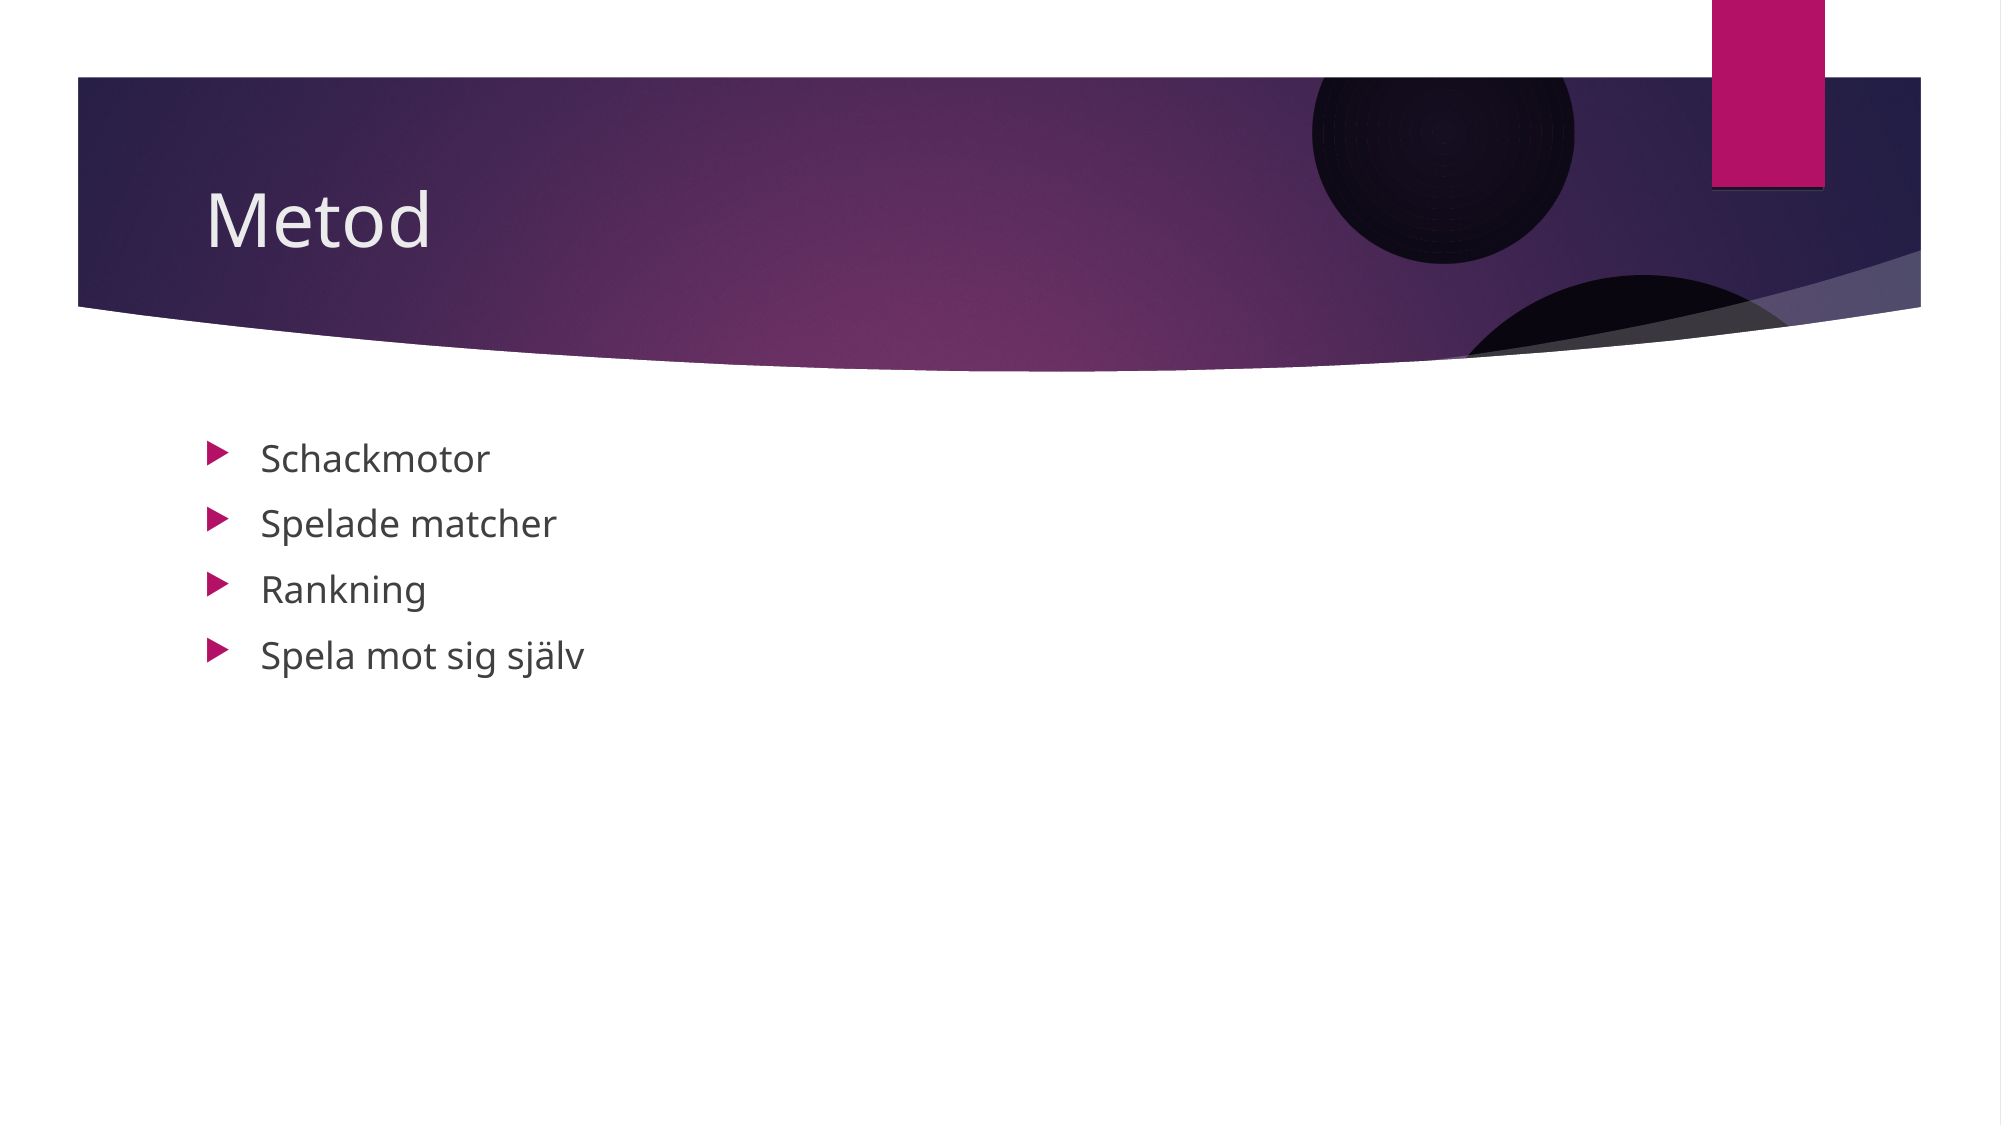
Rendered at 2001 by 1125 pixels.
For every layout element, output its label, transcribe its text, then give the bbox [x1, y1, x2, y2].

title Metod [189, 159, 1627, 276]
list Schackmotor Spelade matcher Rankning Spela mot sig själv [189, 427, 1638, 988]
